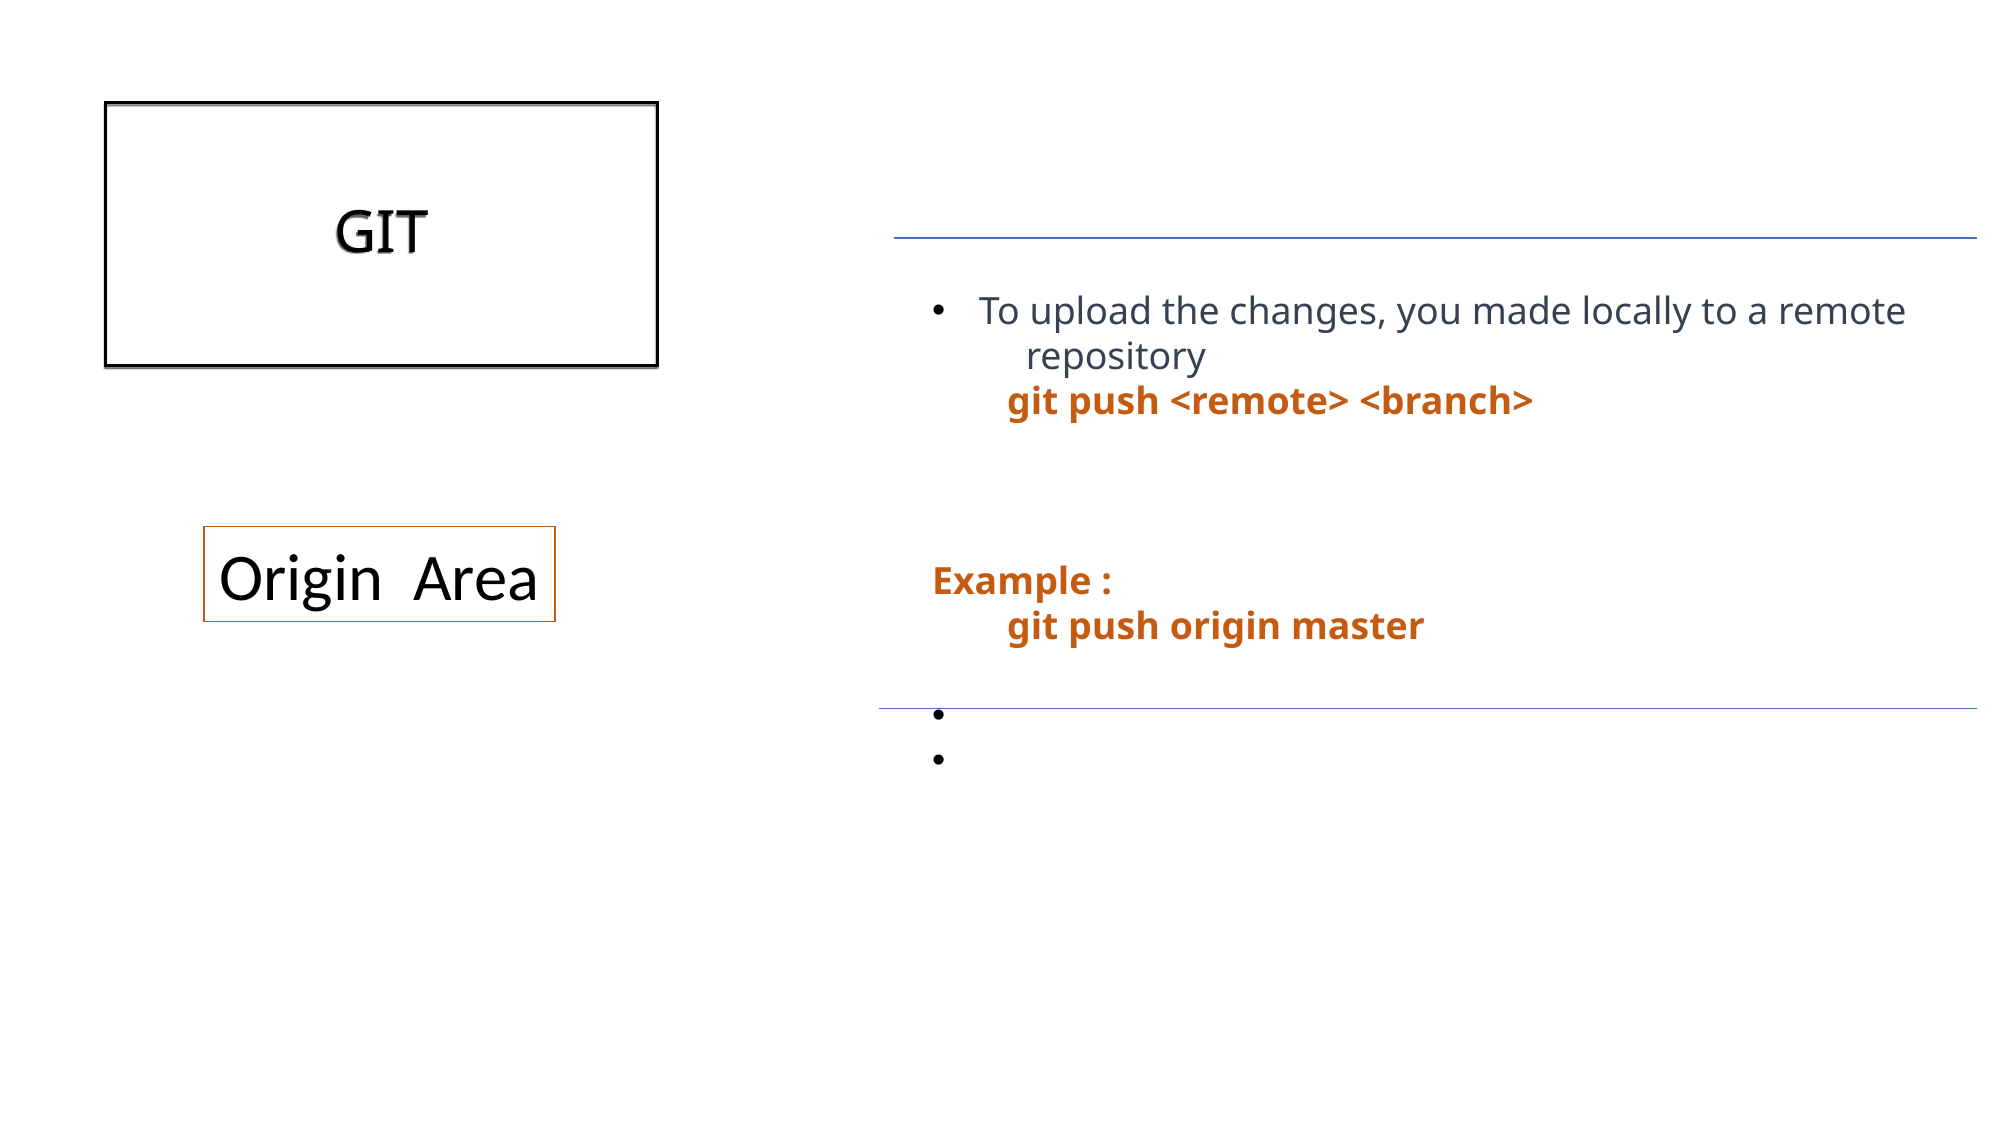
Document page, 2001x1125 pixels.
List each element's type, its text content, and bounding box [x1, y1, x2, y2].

text_box Origin Area [204, 526, 555, 621]
text_box To upload the changes, you made locally to a remote repository git push <remote> <branch> Example : git push origin master [917, 279, 2000, 750]
title GIT [105, 102, 658, 366]
